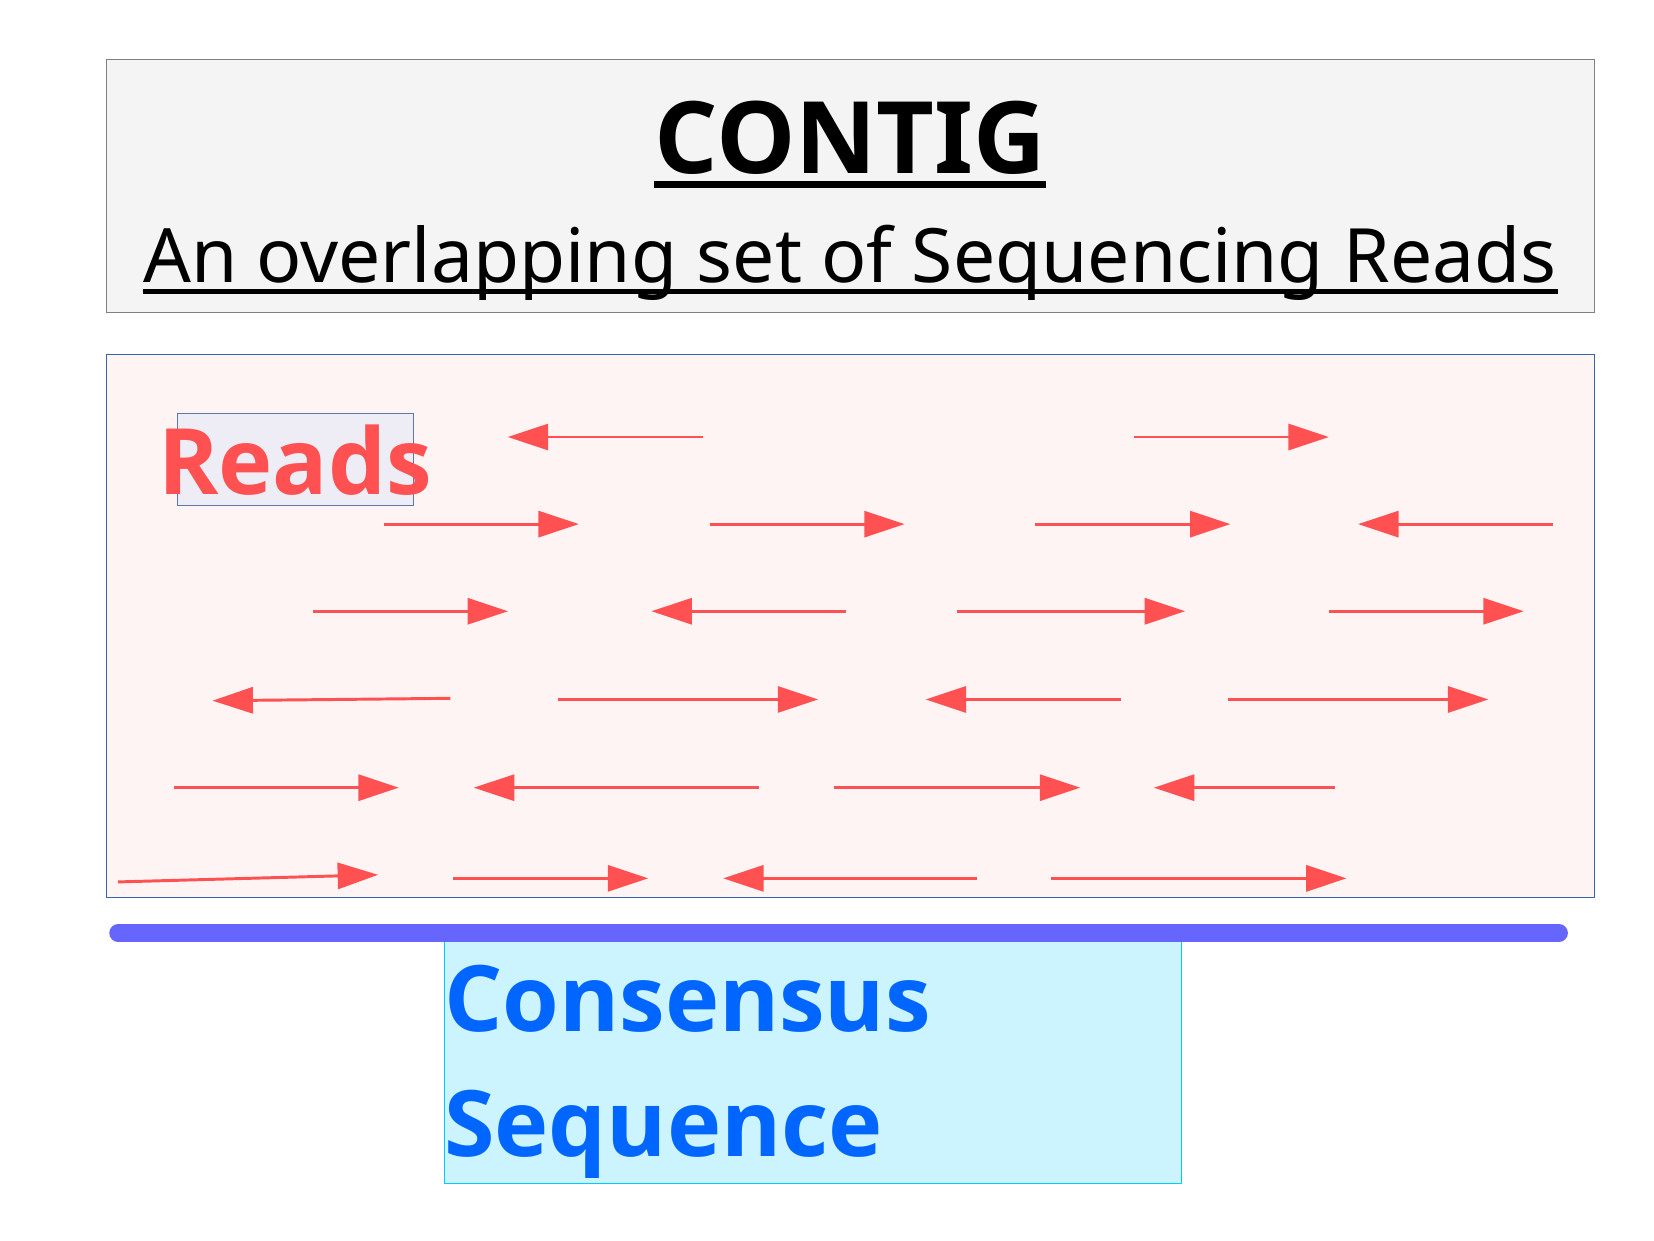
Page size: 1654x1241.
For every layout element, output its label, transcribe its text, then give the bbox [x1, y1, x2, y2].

text_box Consensus Sequence [444, 942, 1182, 1050]
text_box [106, 354, 1595, 898]
text_box CONTIG An overlapping set of Sequencing Reads [106, 59, 1595, 297]
